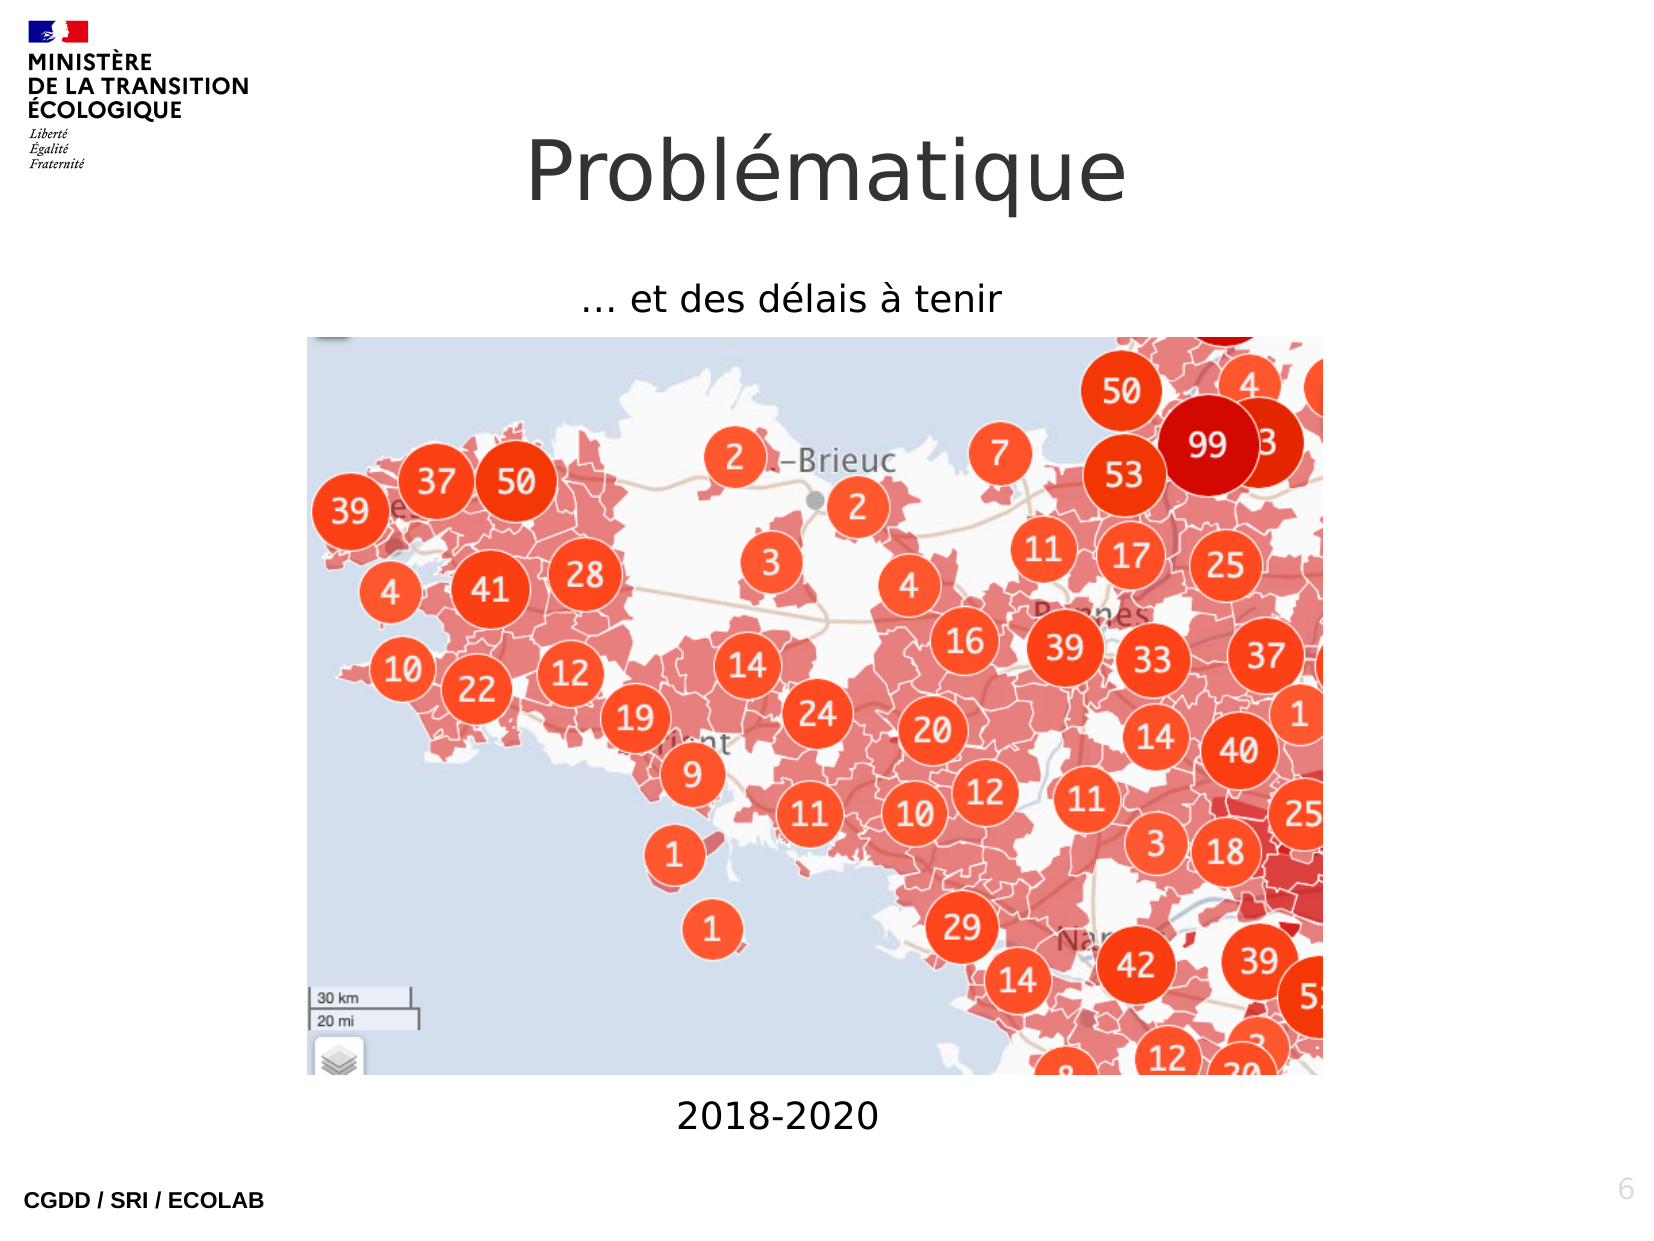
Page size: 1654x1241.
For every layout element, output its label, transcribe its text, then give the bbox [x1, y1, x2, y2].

picture [307, 337, 1323, 1075]
title Problématique [114, 73, 1539, 271]
text_box 2018-2020 [661, 1087, 1004, 1146]
text_box … et des délais à tenir [236, 270, 1347, 329]
picture [7, 0, 272, 190]
